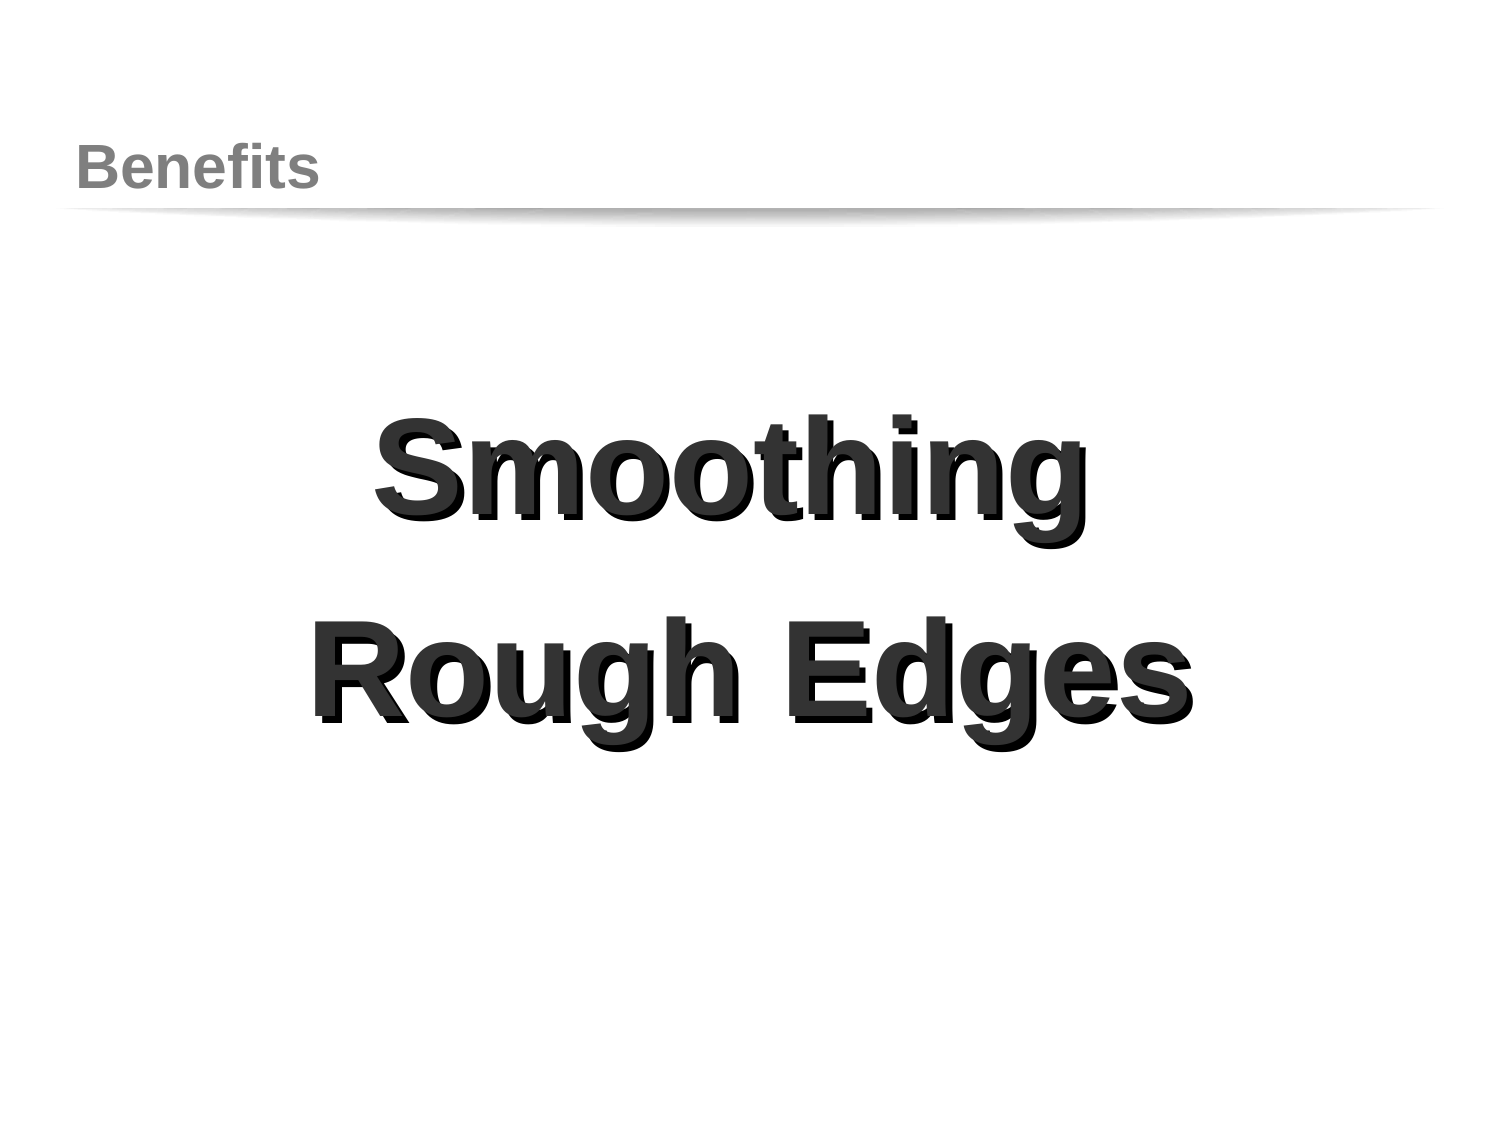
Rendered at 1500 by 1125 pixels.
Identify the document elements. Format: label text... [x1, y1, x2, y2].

title Benefits [75, 71, 1426, 203]
text_box Smoothing Rough Edges [302, 376, 1198, 749]
